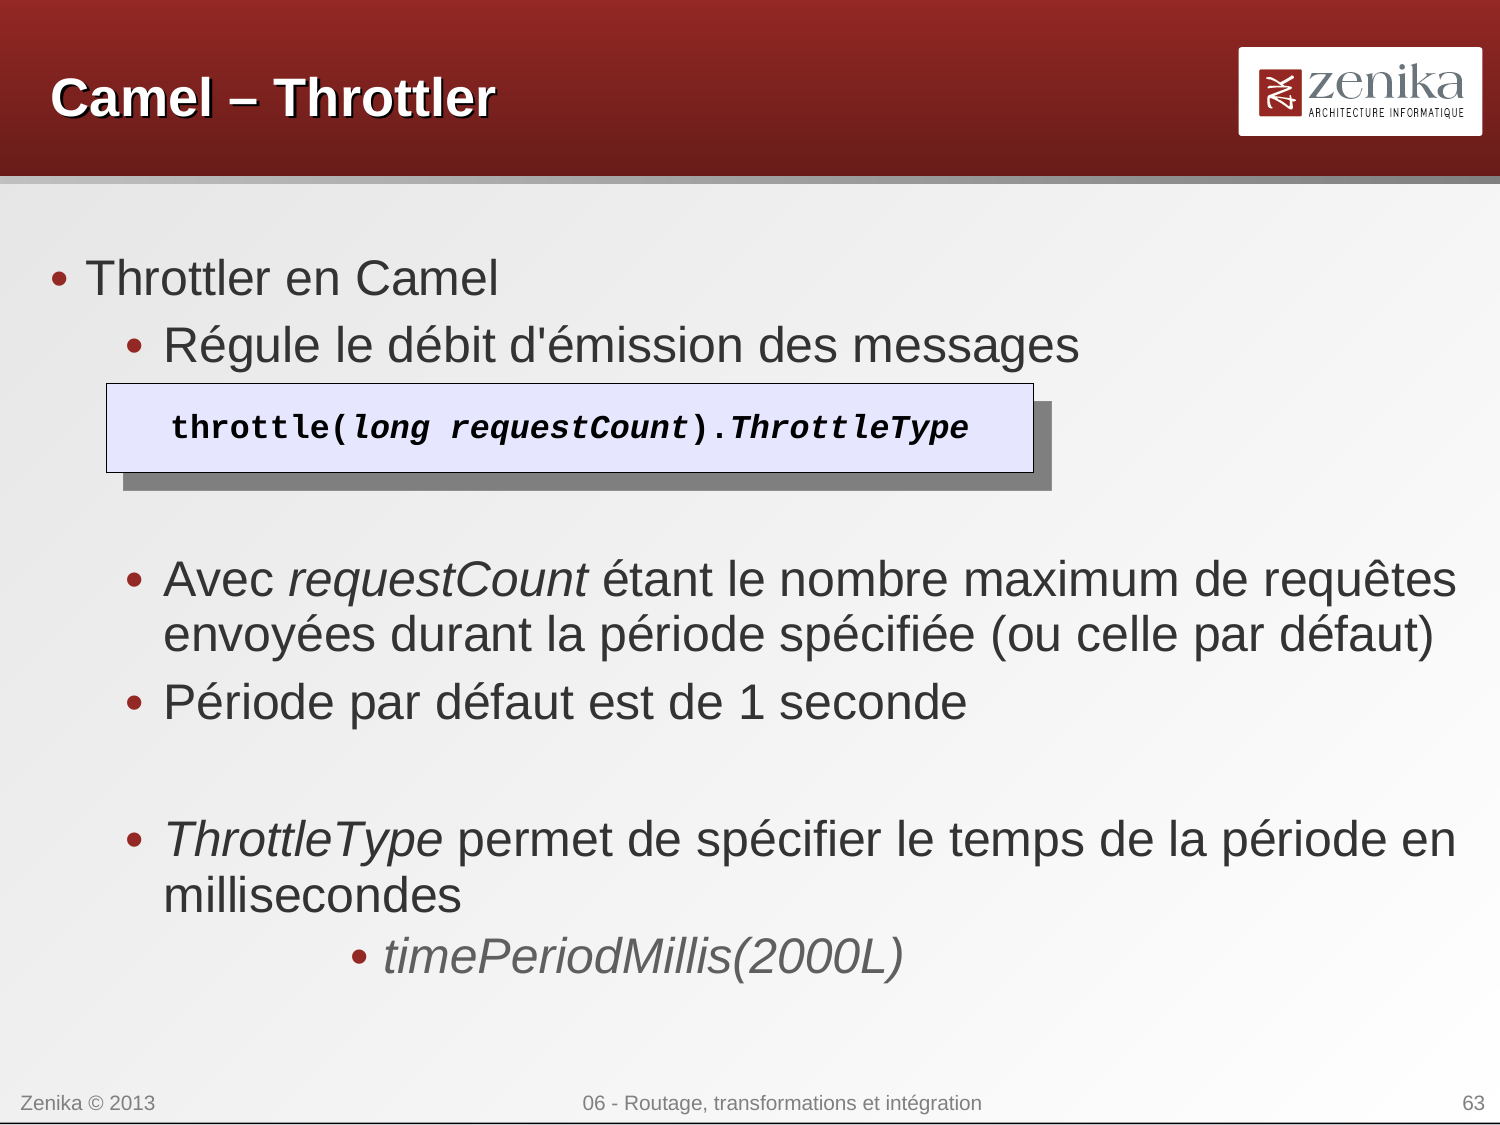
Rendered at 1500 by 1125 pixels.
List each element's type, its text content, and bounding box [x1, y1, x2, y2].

picture [1257, 58, 1464, 125]
title Camel – Throttler [50, 22, 1206, 172]
list Throttler en Camel Régule le débit d'émission des messages Avec requestCount étant le nombre maximum de requêtes envoyées durant la période spécifiée (ou celle par défaut) Période par défaut est de 1 seconde ThrottleType permet de spécifier le temps de la période en millisecondes timePeriodMillis(2000L) [50, 250, 1477, 1064]
text_box throttle(long requestCount).ThrottleType [106, 383, 1034, 473]
